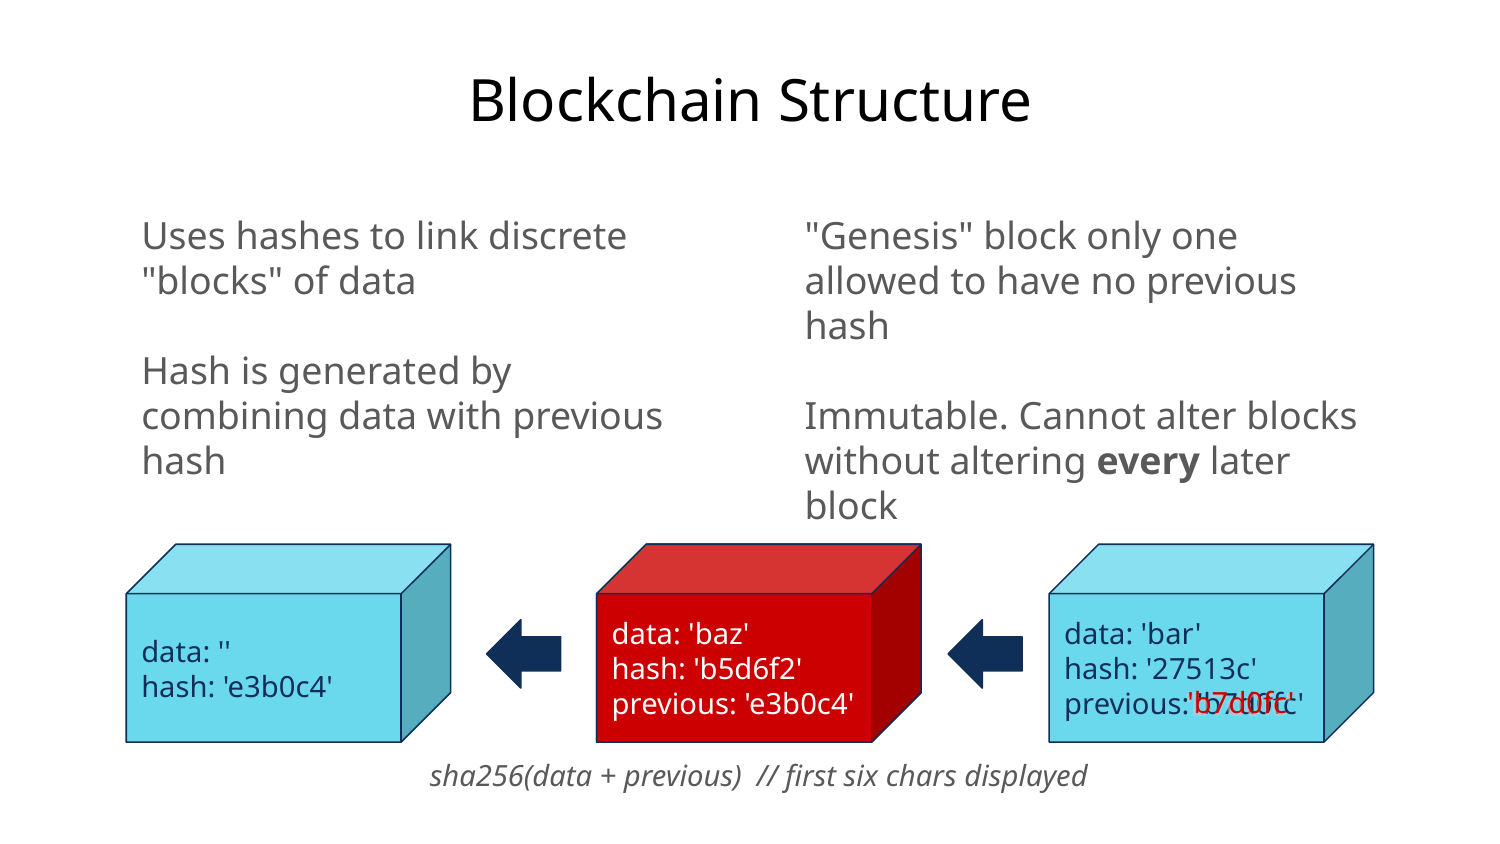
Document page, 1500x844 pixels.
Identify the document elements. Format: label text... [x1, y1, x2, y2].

list sha256(data + previous) // first six chars displayed [314, 742, 1204, 804]
text_box data: 'bar' hash: '27513c' previous: 'b7d0fc' [1049, 594, 1324, 742]
text_box data: 'baz' hash: 'b5d6f2' previous: 'e3b0c4' [597, 594, 871, 742]
text_box [486, 619, 561, 689]
text_box 'b7d0fc' [1178, 682, 1303, 722]
text_box [948, 619, 1023, 689]
title Blockchain Structure [51, 47, 1449, 142]
text_box data: '' hash: 'e3b0c4' [126, 594, 401, 742]
list "Genesis" block only one allowed to have no previous hash Immutable. Cannot alter blocks without altering every later block [789, 197, 1374, 720]
list Uses hashes to link discrete "blocks" of data Hash is generated by combining data with previous hash [126, 197, 711, 720]
